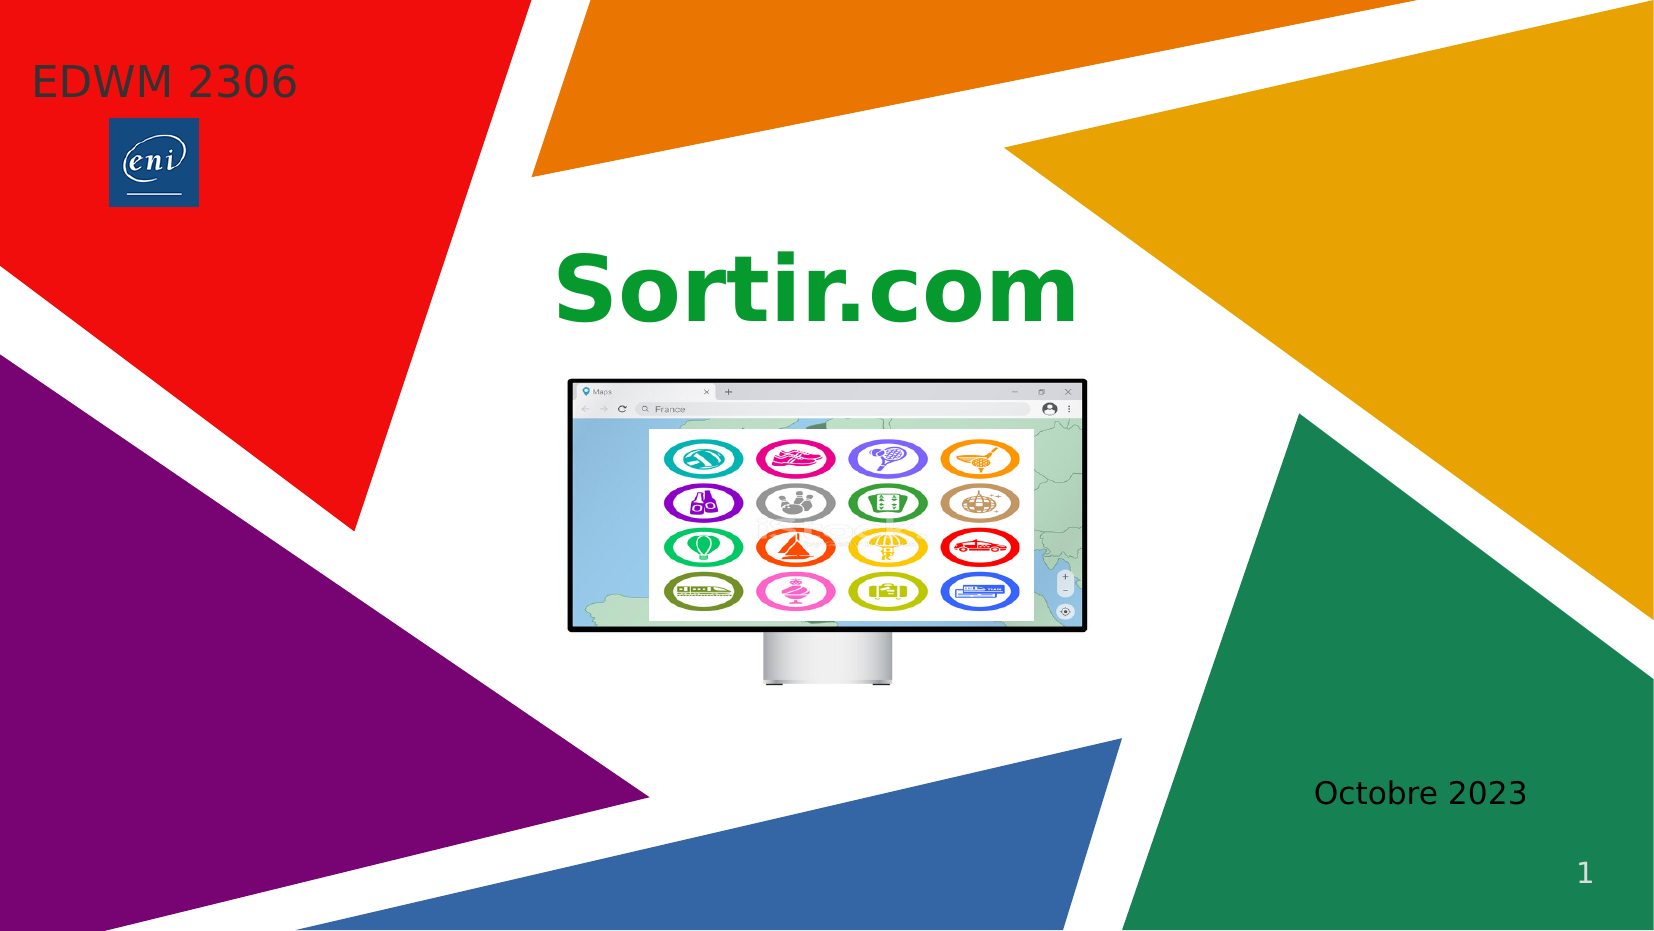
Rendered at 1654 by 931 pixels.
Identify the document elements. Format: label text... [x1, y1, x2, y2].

list Sortir.com [462, 236, 1172, 650]
picture [109, 118, 199, 207]
picture [531, 354, 1123, 709]
title EDWM 2306 [31, 57, 415, 210]
text_box Octobre 2023 [1299, 767, 1625, 827]
